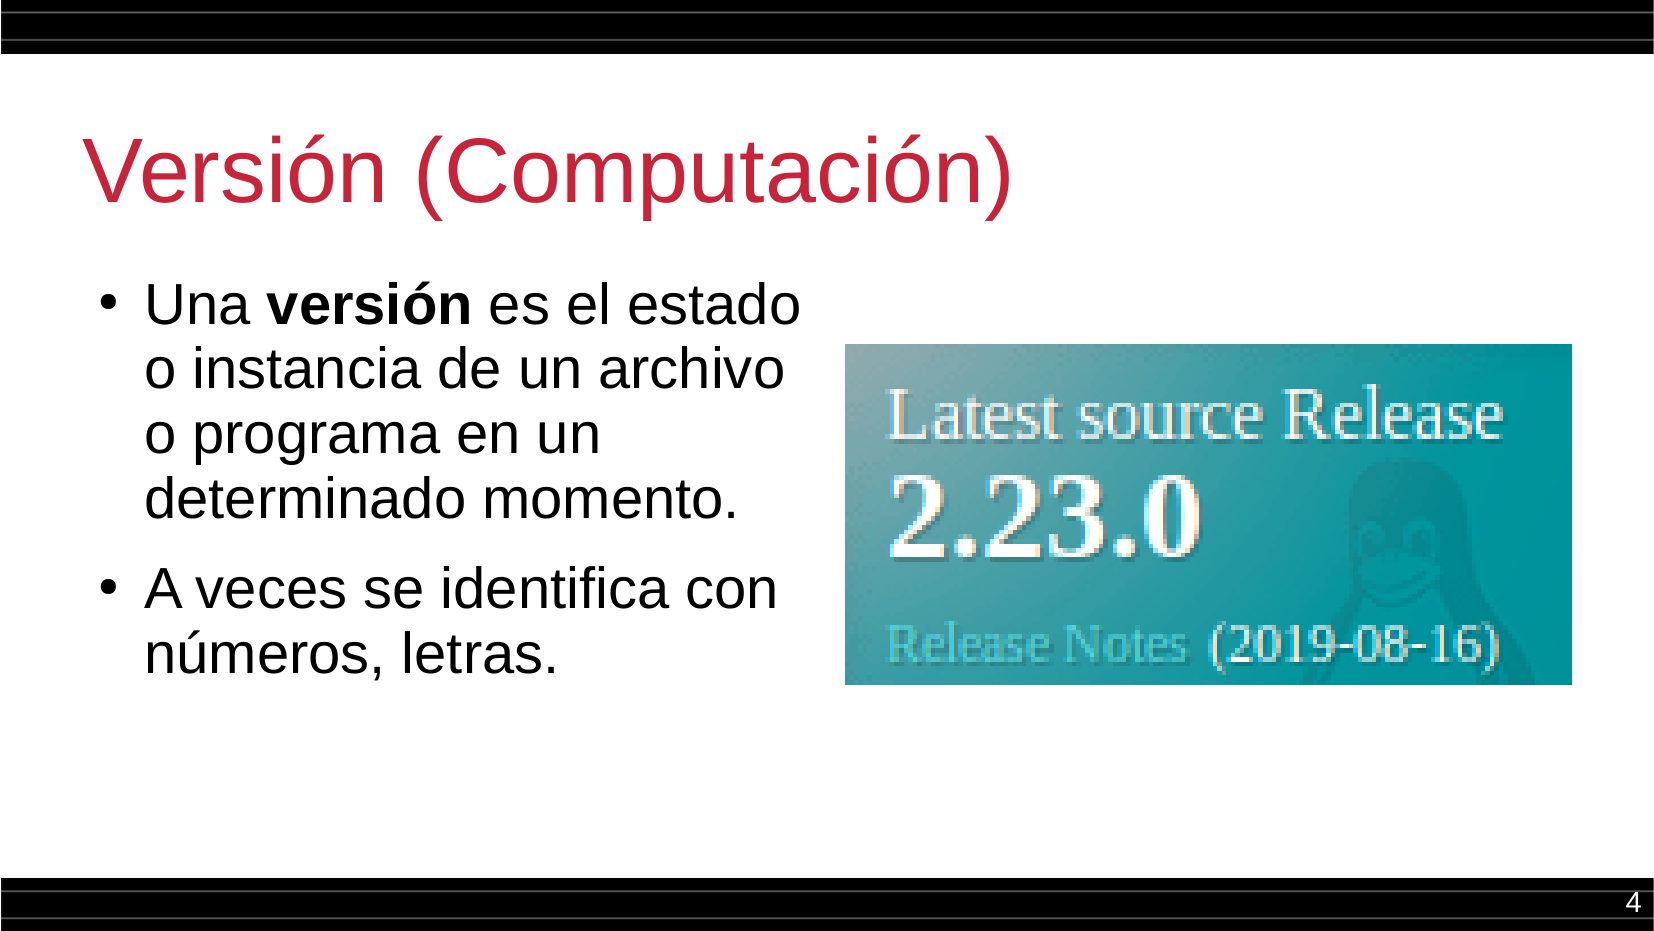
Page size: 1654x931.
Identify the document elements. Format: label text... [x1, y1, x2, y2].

picture [845, 344, 1572, 685]
picture [1, 0, 1654, 54]
title Versión (Computación) [82, 92, 1571, 249]
list Una versión es el estado o instancia de un archivo o programa en un determinado momento. A veces se identifica con números, letras. [82, 271, 809, 758]
picture [1, 878, 1654, 931]
